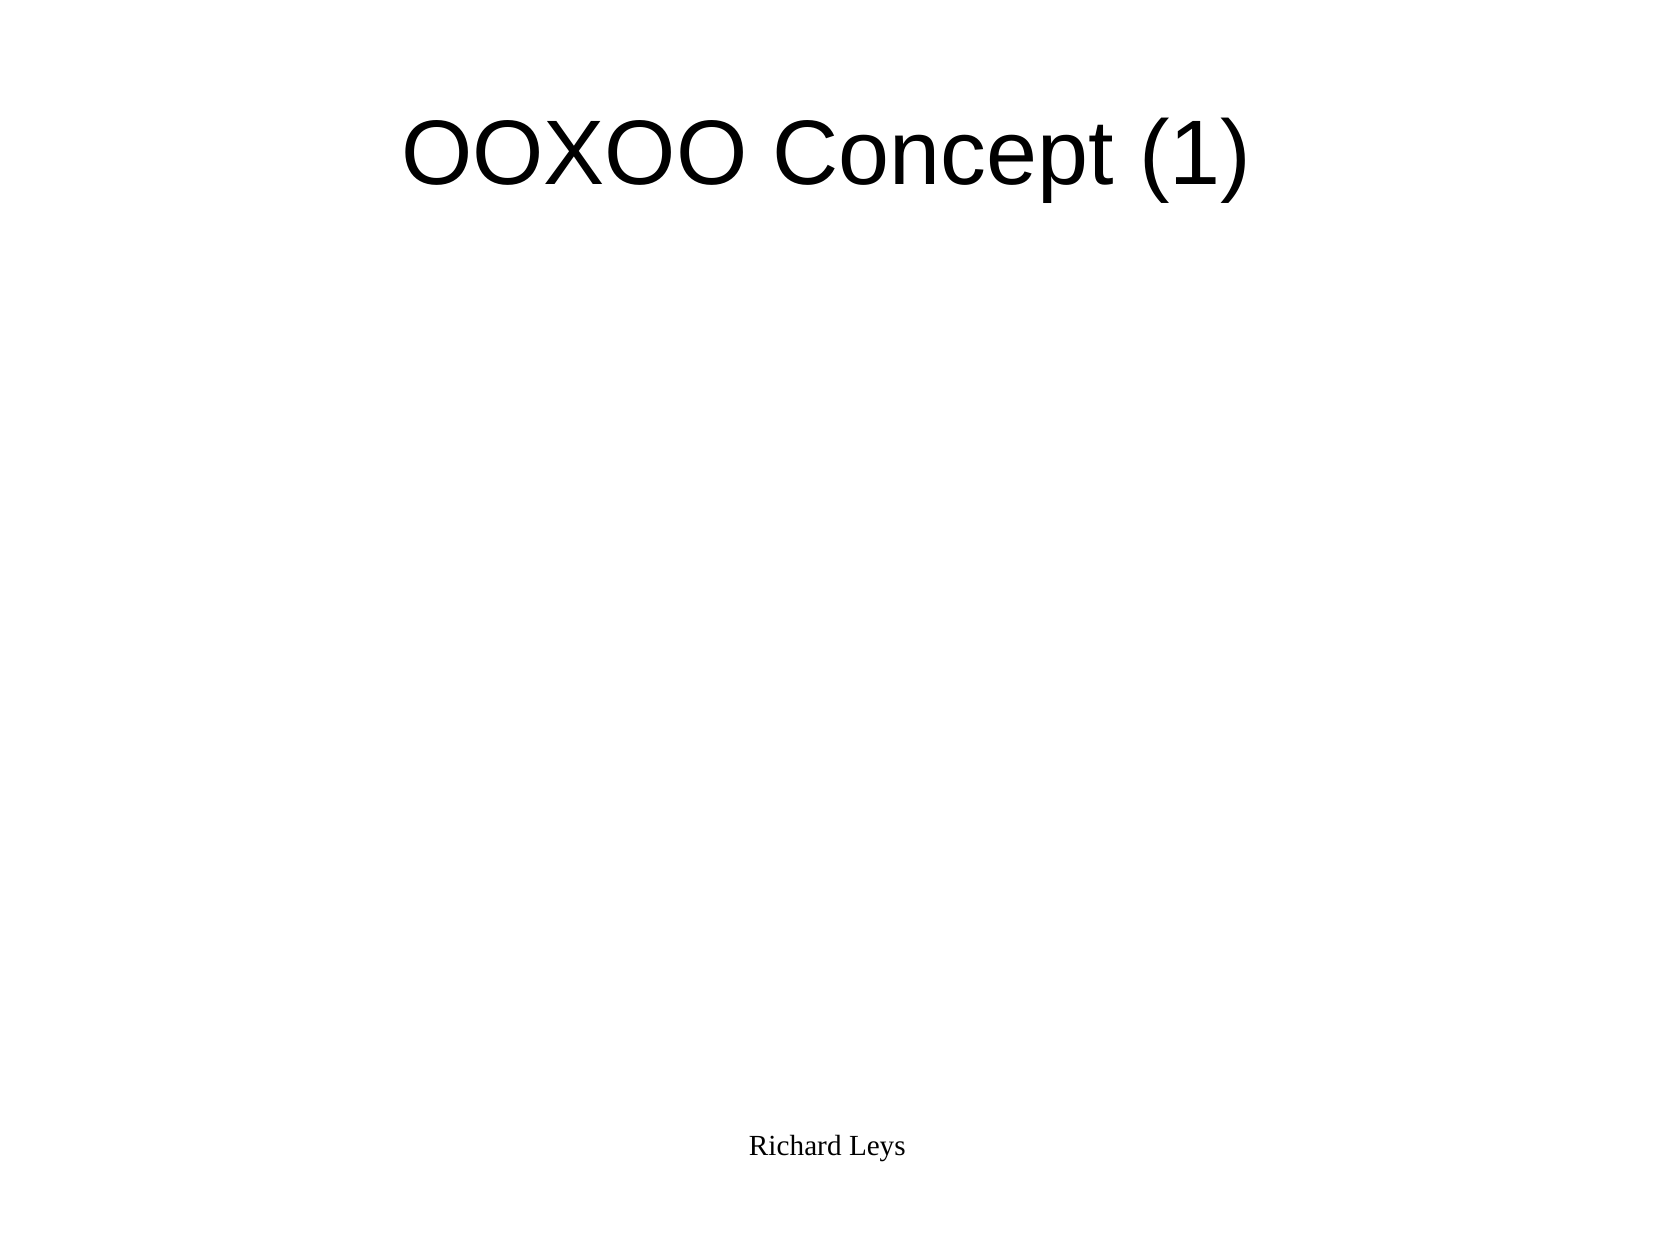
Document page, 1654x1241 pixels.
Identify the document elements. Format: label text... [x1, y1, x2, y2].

title OOXOO Concept (1) [82, 49, 1571, 257]
